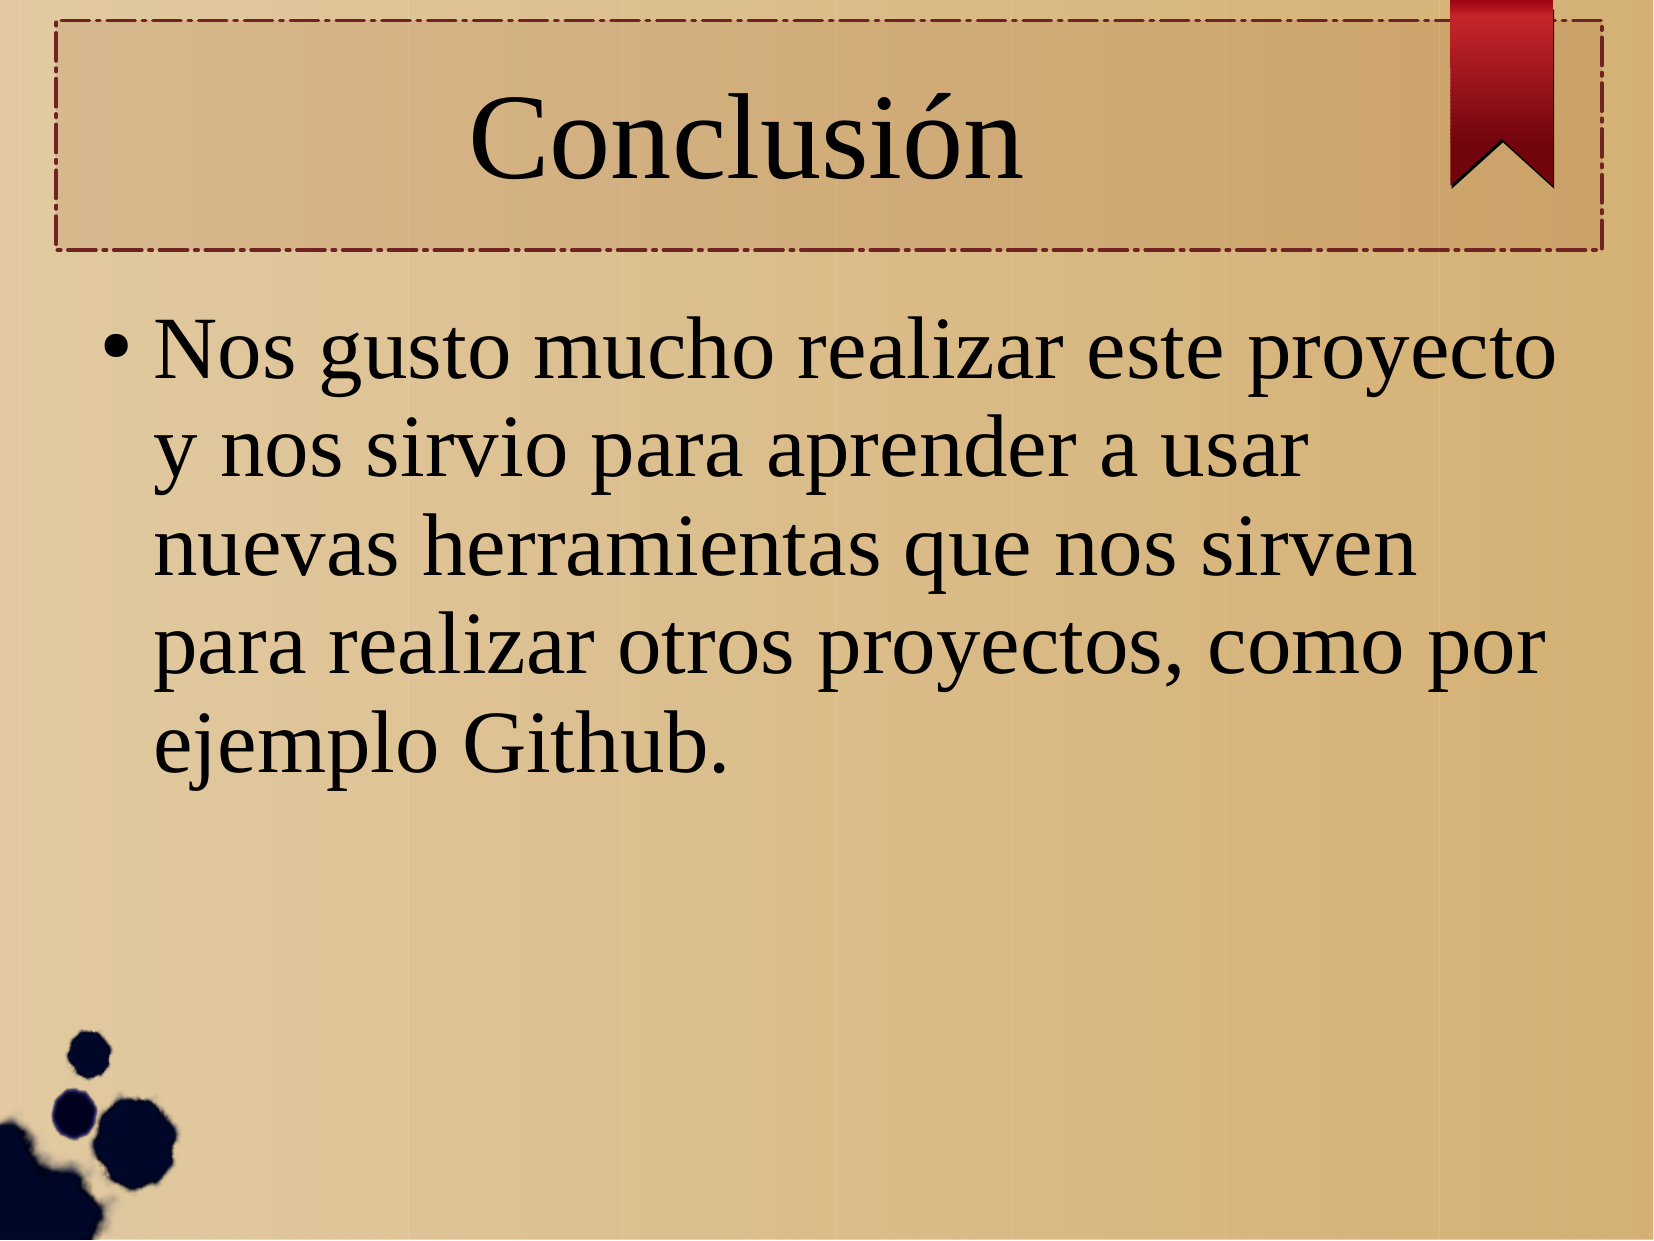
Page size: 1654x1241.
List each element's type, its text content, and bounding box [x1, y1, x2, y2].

list Nos gusto mucho realizar este proyecto y nos sirvio para aprender a usar nuevas herramientas que nos sirven para realizar otros proyectos, como por ejemplo Github. [82, 299, 1571, 1019]
title Conclusión [82, 47, 1412, 229]
